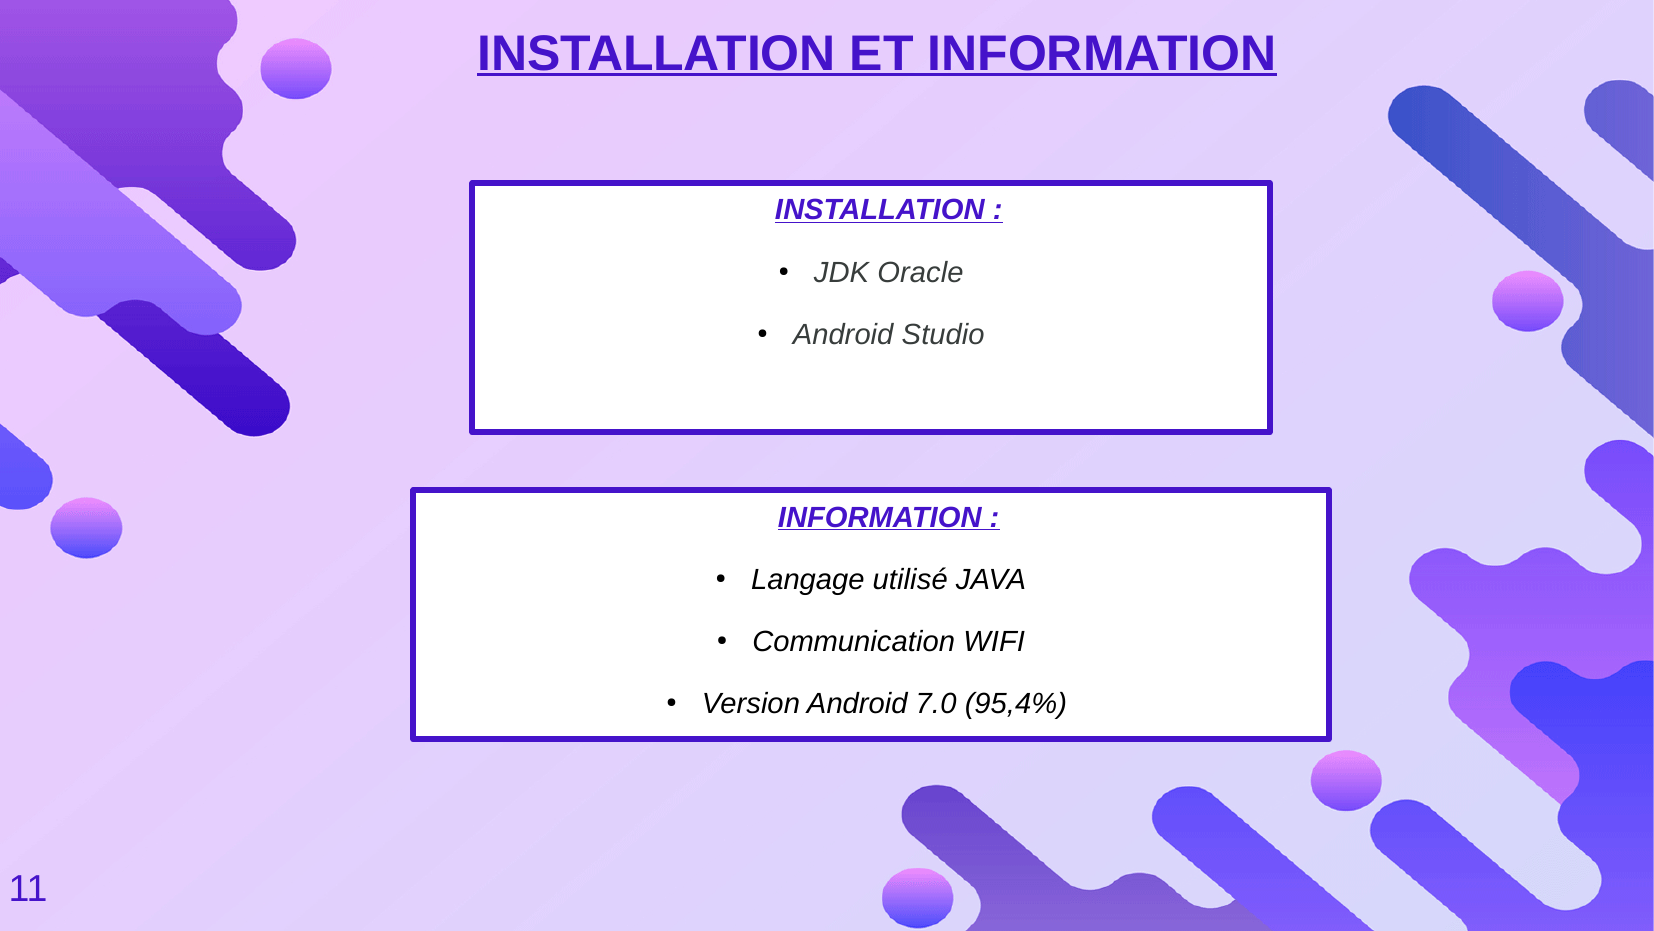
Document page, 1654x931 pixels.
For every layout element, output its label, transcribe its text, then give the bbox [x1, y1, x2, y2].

picture [0, 0, 1654, 931]
text_box 11 [0, 860, 66, 931]
text_box INSTALLATION : JDK Oracle Android Studio [472, 183, 1270, 433]
text_box INSTALLATION ET INFORMATION [360, 17, 1394, 89]
text_box INFORMATION : Langage utilisé JAVA Communication WIFI Version Android 7.0 (95,4%) [413, 490, 1329, 740]
